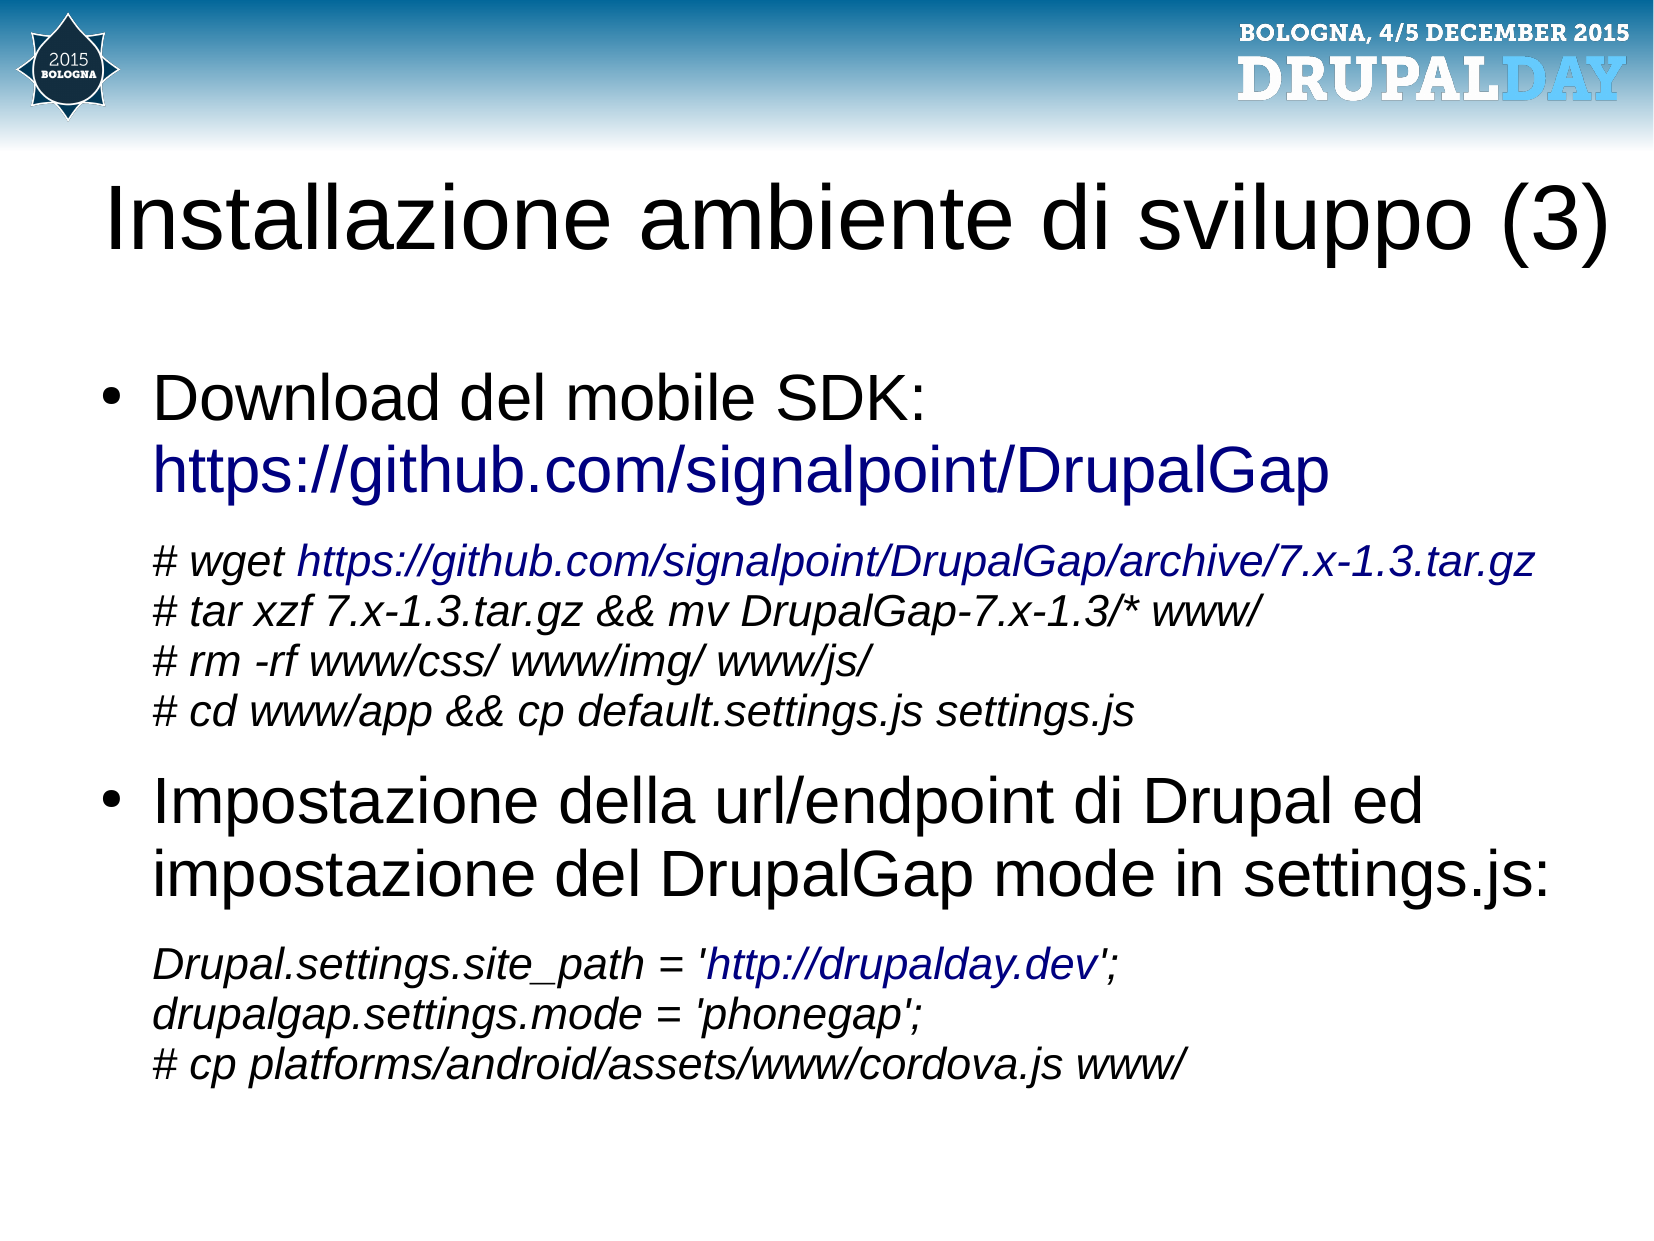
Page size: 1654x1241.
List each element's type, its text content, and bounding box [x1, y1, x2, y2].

title Installazione ambiente di sviluppo (3) [82, 114, 1636, 322]
picture [1238, 23, 1629, 101]
picture [15, 12, 121, 122]
list Download del mobile SDK: https://github.com/signalpoint/DrupalGap # wget https://github.com/signalpoint/DrupalGap/archive/7.x-1.3.tar.gz # tar xzf 7.x-1.3.tar.gz && mv DrupalGap-7.x-1.3/* www/ # rm -rf www/css/ www/img/ www/js/ # cd www/app && cp default.settings.js settings.js Impostazione della url/endpoint di Drupal ed impostazione del DrupalGap mode in settings.js: Drupal.settings.site_path = 'http://drupalday.dev'; drupalgap.settings.mode = 'phonegap'; # cp platforms/android/assets/www/cordova.js www/ [82, 361, 1571, 1181]
